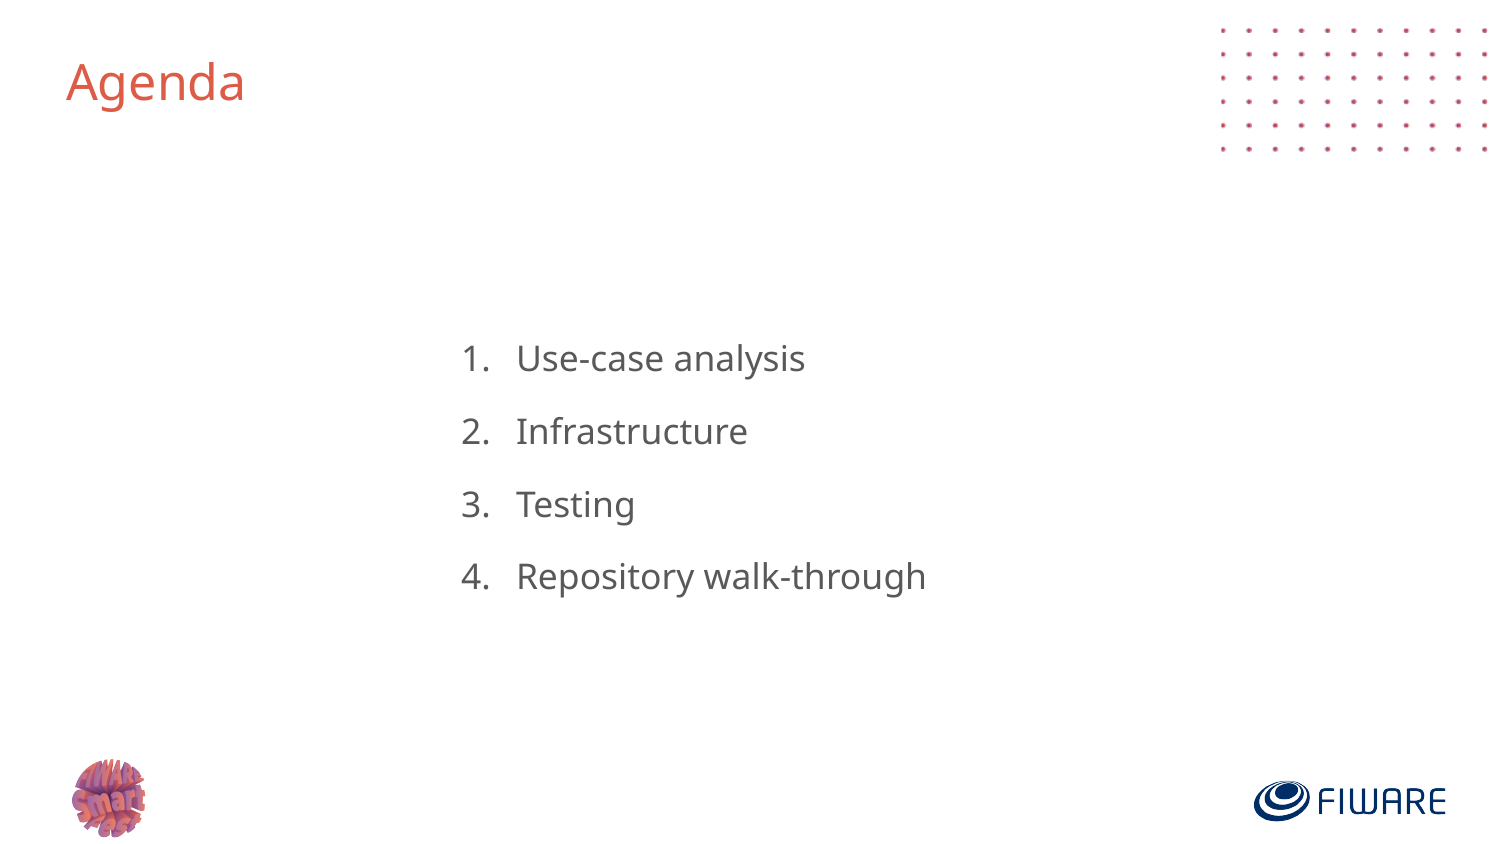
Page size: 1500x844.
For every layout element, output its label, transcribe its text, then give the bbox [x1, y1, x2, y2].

list Use-case analysis Infrastructure Testing Repository walk-through [51, 294, 1449, 755]
picture [63, 755, 160, 844]
picture [1252, 778, 1449, 823]
picture [1221, 28, 1488, 152]
title Agenda [51, 35, 1129, 152]
